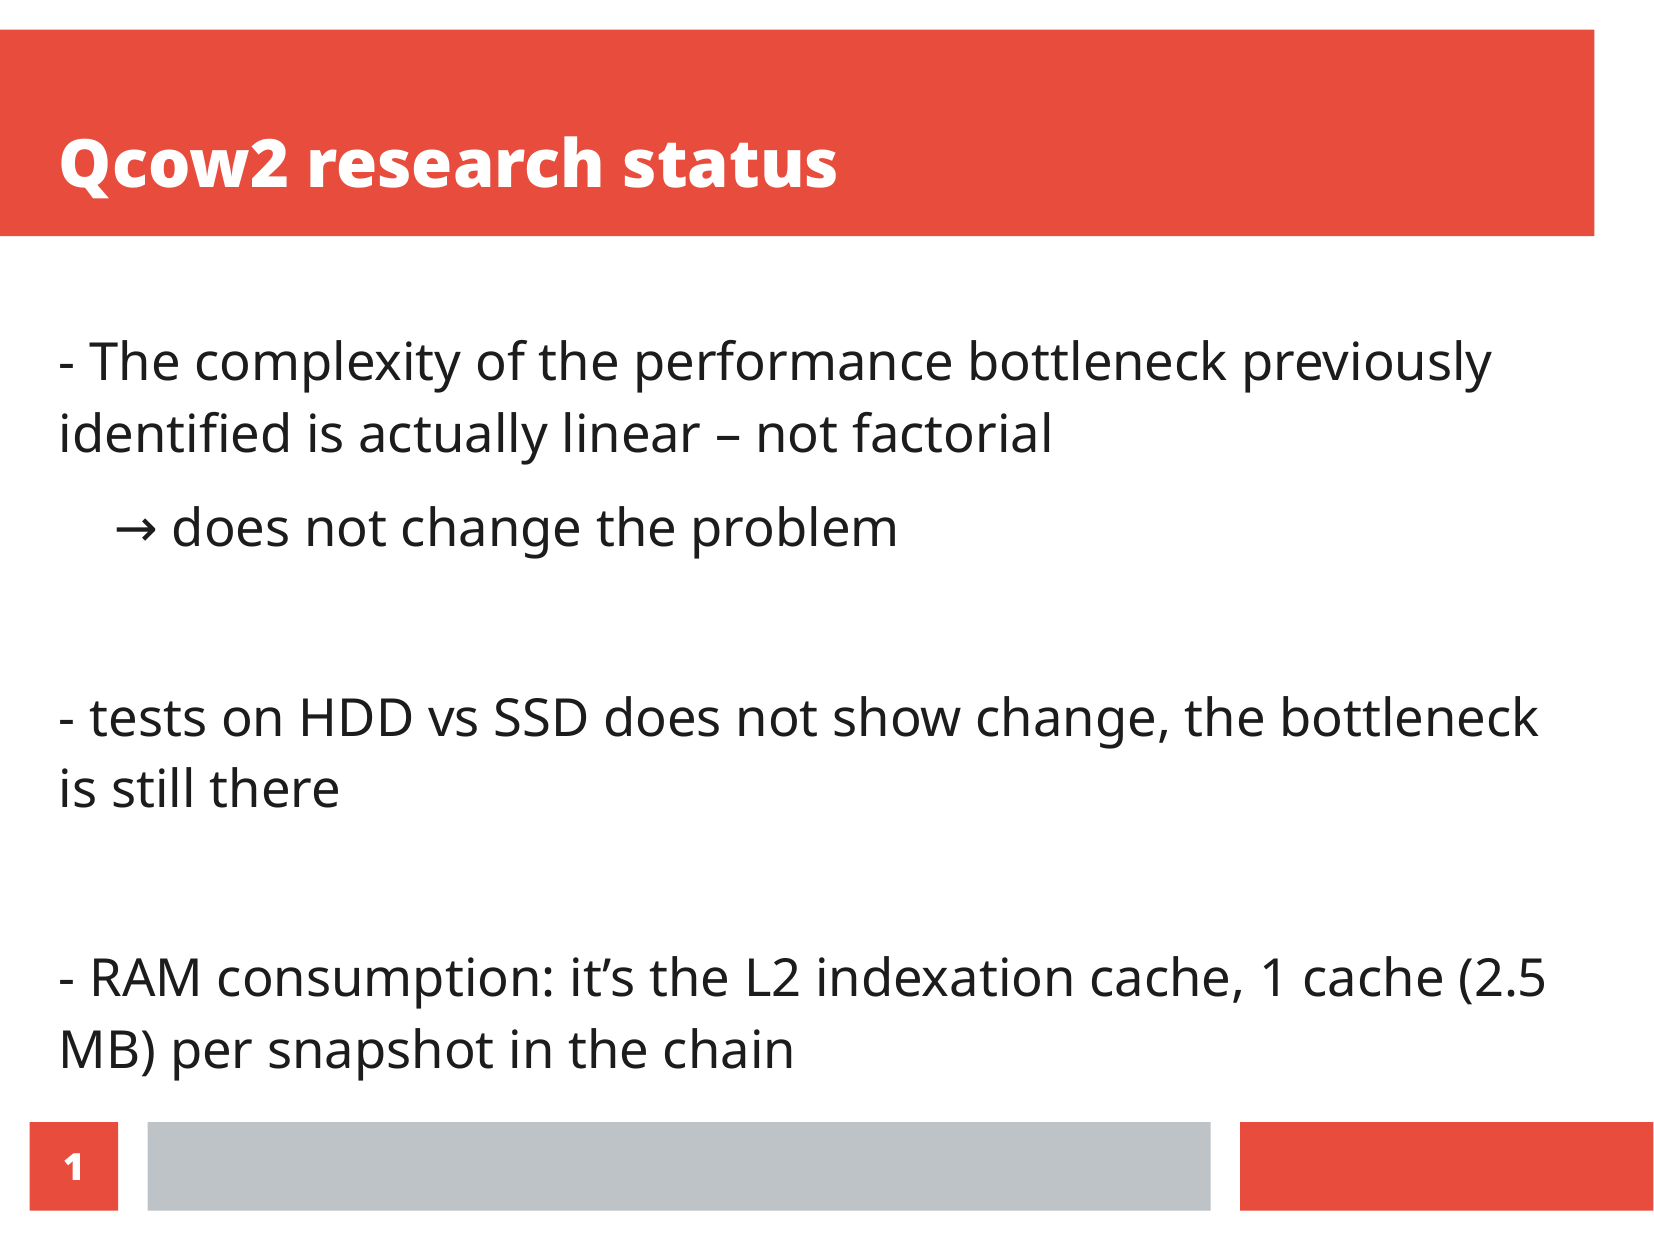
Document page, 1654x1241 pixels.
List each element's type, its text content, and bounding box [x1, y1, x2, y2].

list - The complexity of the performance bottleneck previously identified is actually linear – not factorial → does not change the problem - tests on HDD vs SSD does not show change, the bottleneck is still there - RAM consumption: it’s the L2 indexation cache, 1 cache (2.5 MB) per snapshot in the chain [59, 324, 1565, 1093]
title Qcow2 research status [59, 59, 1595, 207]
